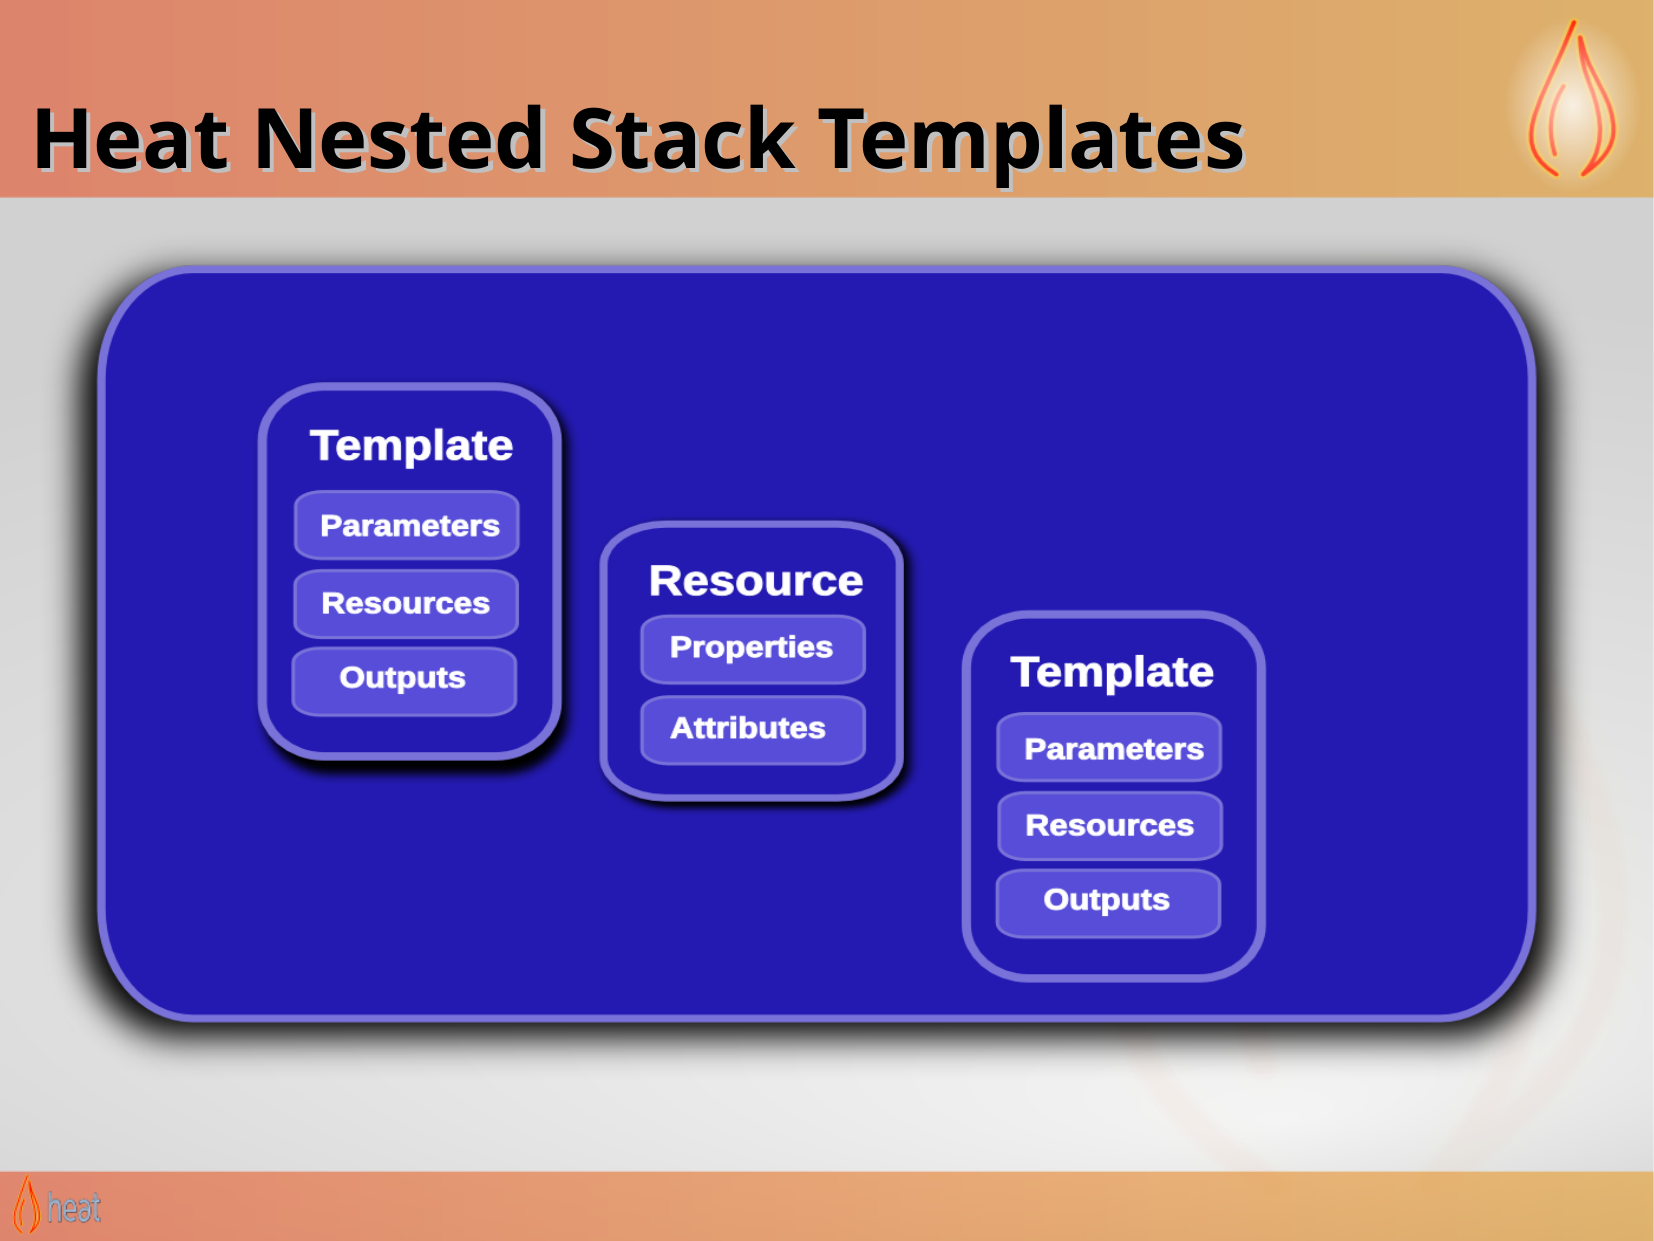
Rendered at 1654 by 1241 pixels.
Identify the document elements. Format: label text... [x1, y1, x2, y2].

title Heat Nested Stack Templates [30, 23, 1606, 249]
picture [0, 0, 1654, 1241]
